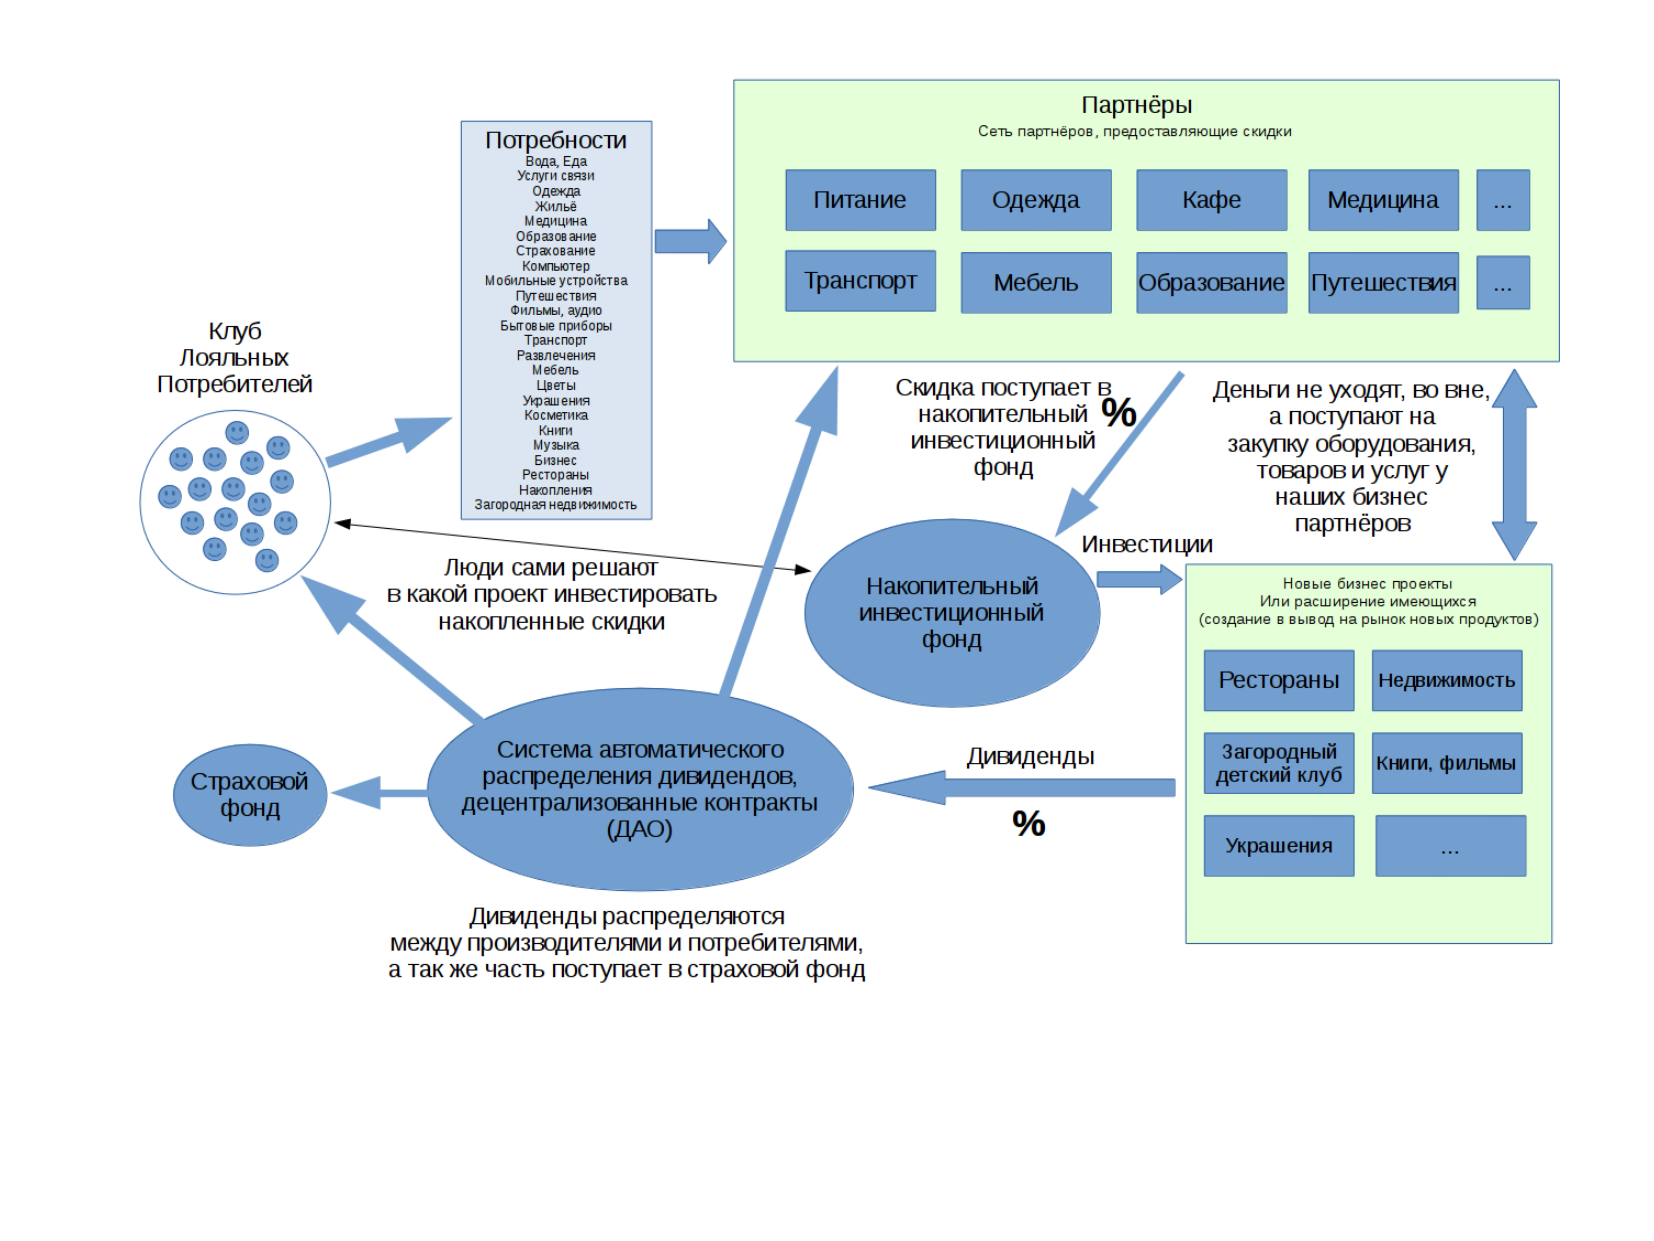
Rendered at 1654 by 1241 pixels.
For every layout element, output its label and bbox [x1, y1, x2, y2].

picture [82, 49, 1571, 1028]
